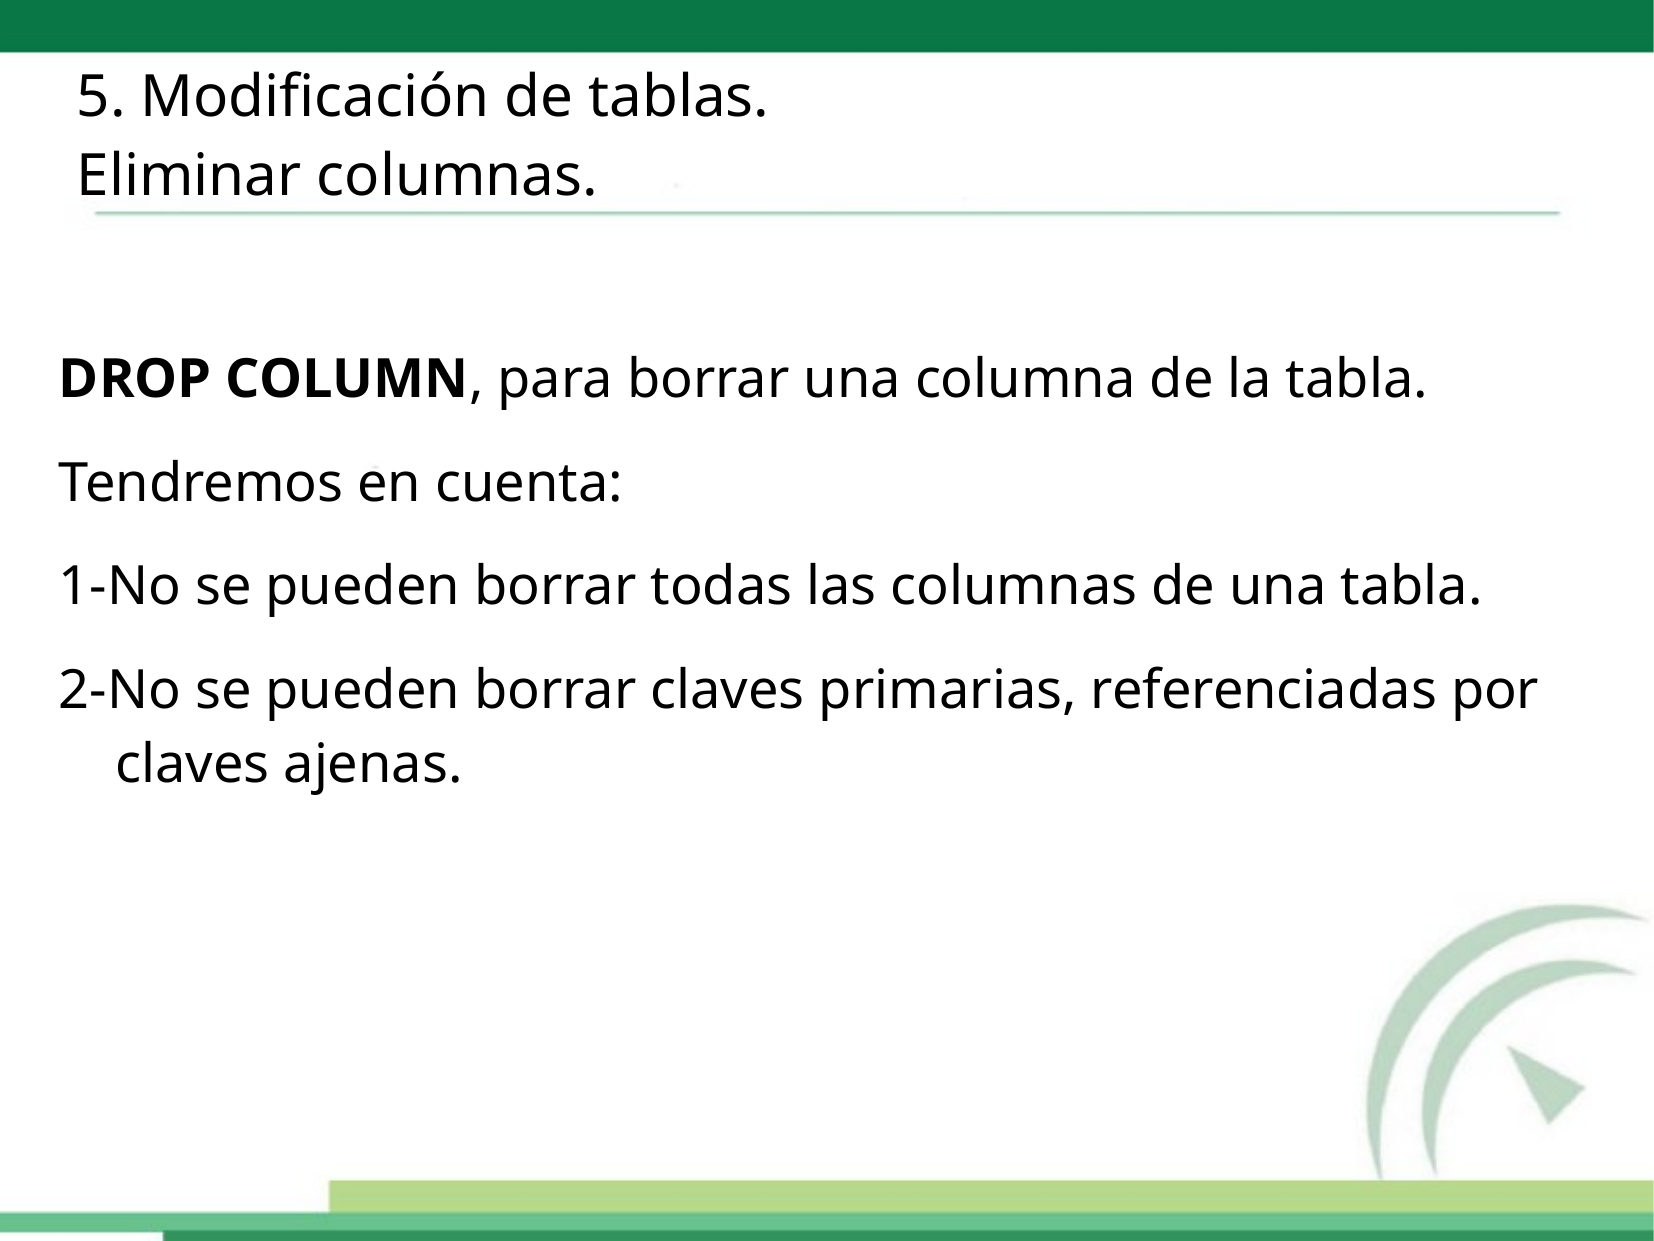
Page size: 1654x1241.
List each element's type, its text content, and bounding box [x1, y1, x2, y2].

title 5. Modificación de tablas. Eliminar columnas. [76, 29, 1625, 236]
list DROP COLUMN, para borrar una columna de la tabla. Tendremos en cuenta: 1-No se pueden borrar todas las columnas de una tabla. 2-No se pueden borrar claves primarias, referenciadas por claves ajenas. [59, 236, 1625, 1093]
picture [0, 0, 1654, 1241]
